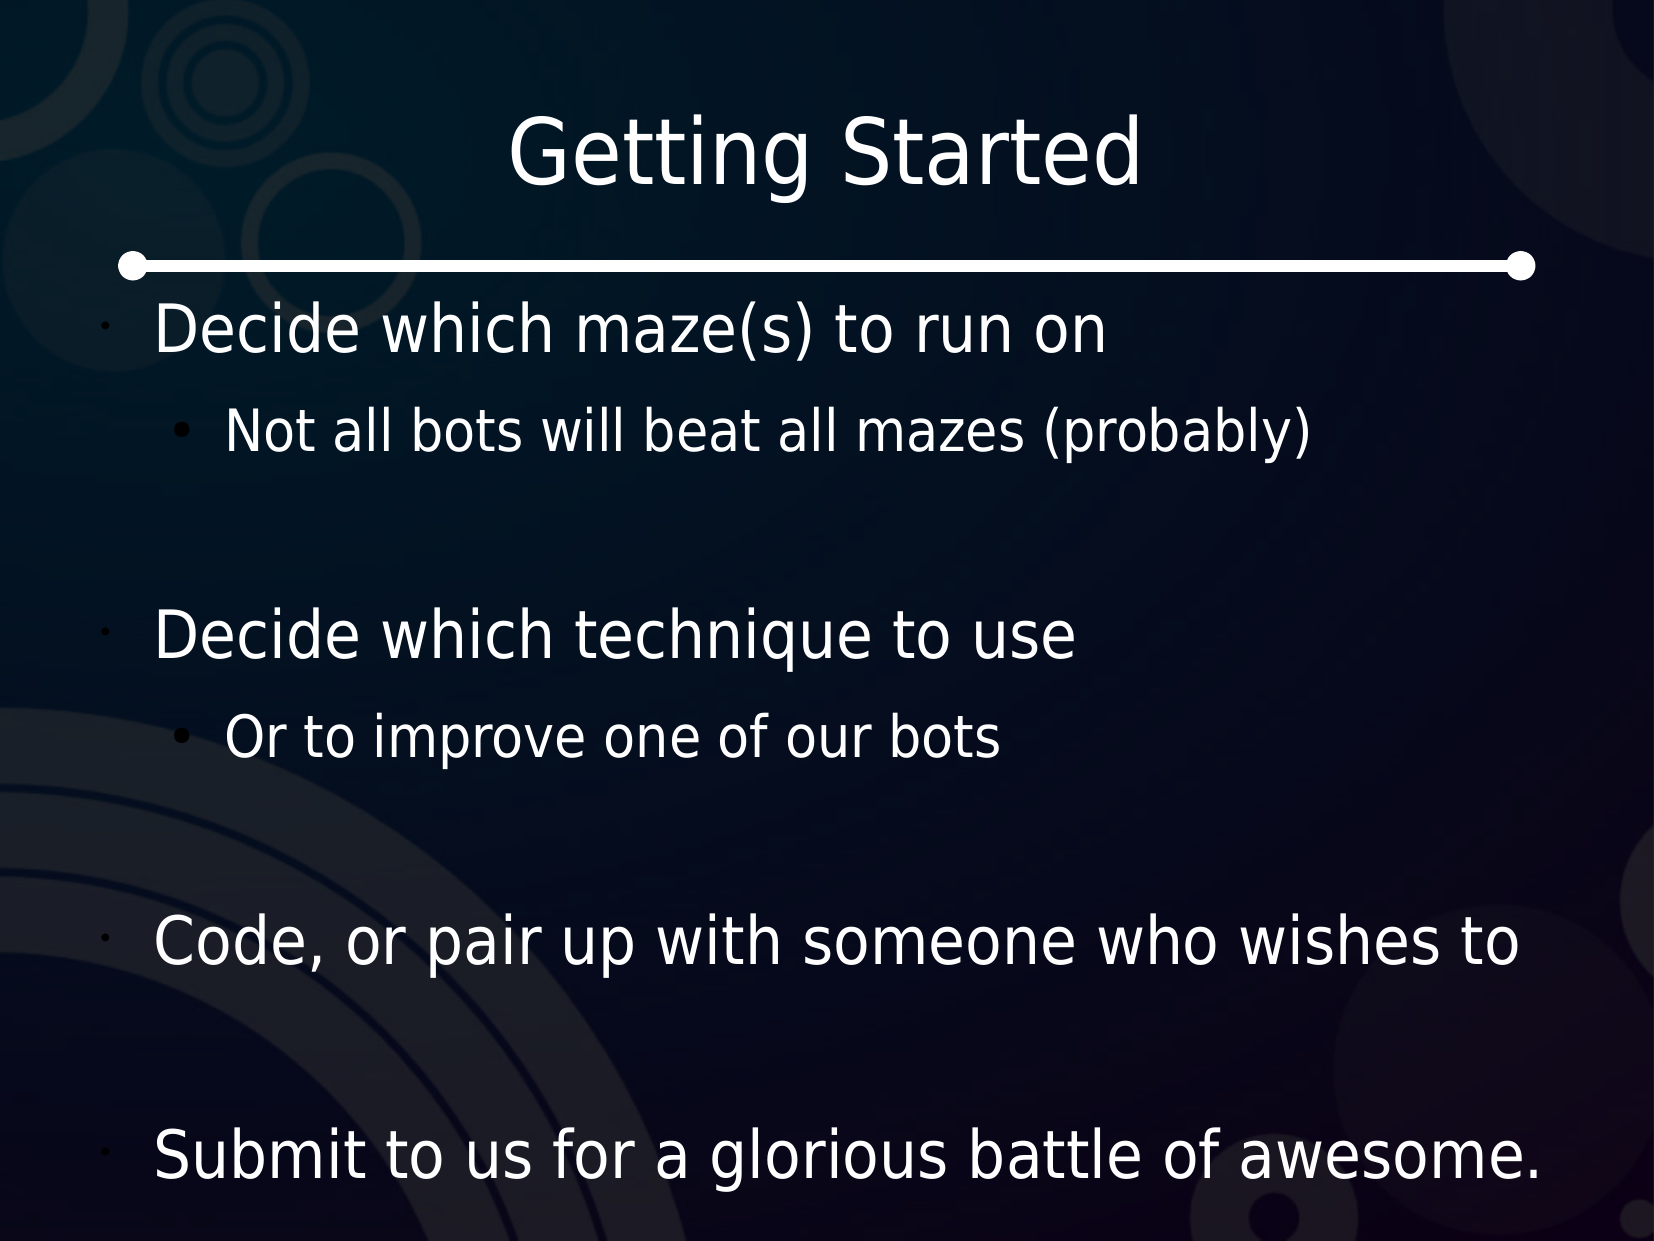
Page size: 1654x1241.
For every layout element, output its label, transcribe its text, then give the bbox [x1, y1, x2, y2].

title Getting Started [82, 56, 1571, 250]
list Decide which maze(s) to run on Not all bots will beat all mazes (probably) Decide which technique to use Or to improve one of our bots Code, or pair up with someone who wishes to Submit to us for a glorious battle of awesome. [82, 290, 1571, 1195]
picture [0, 0, 1654, 1241]
